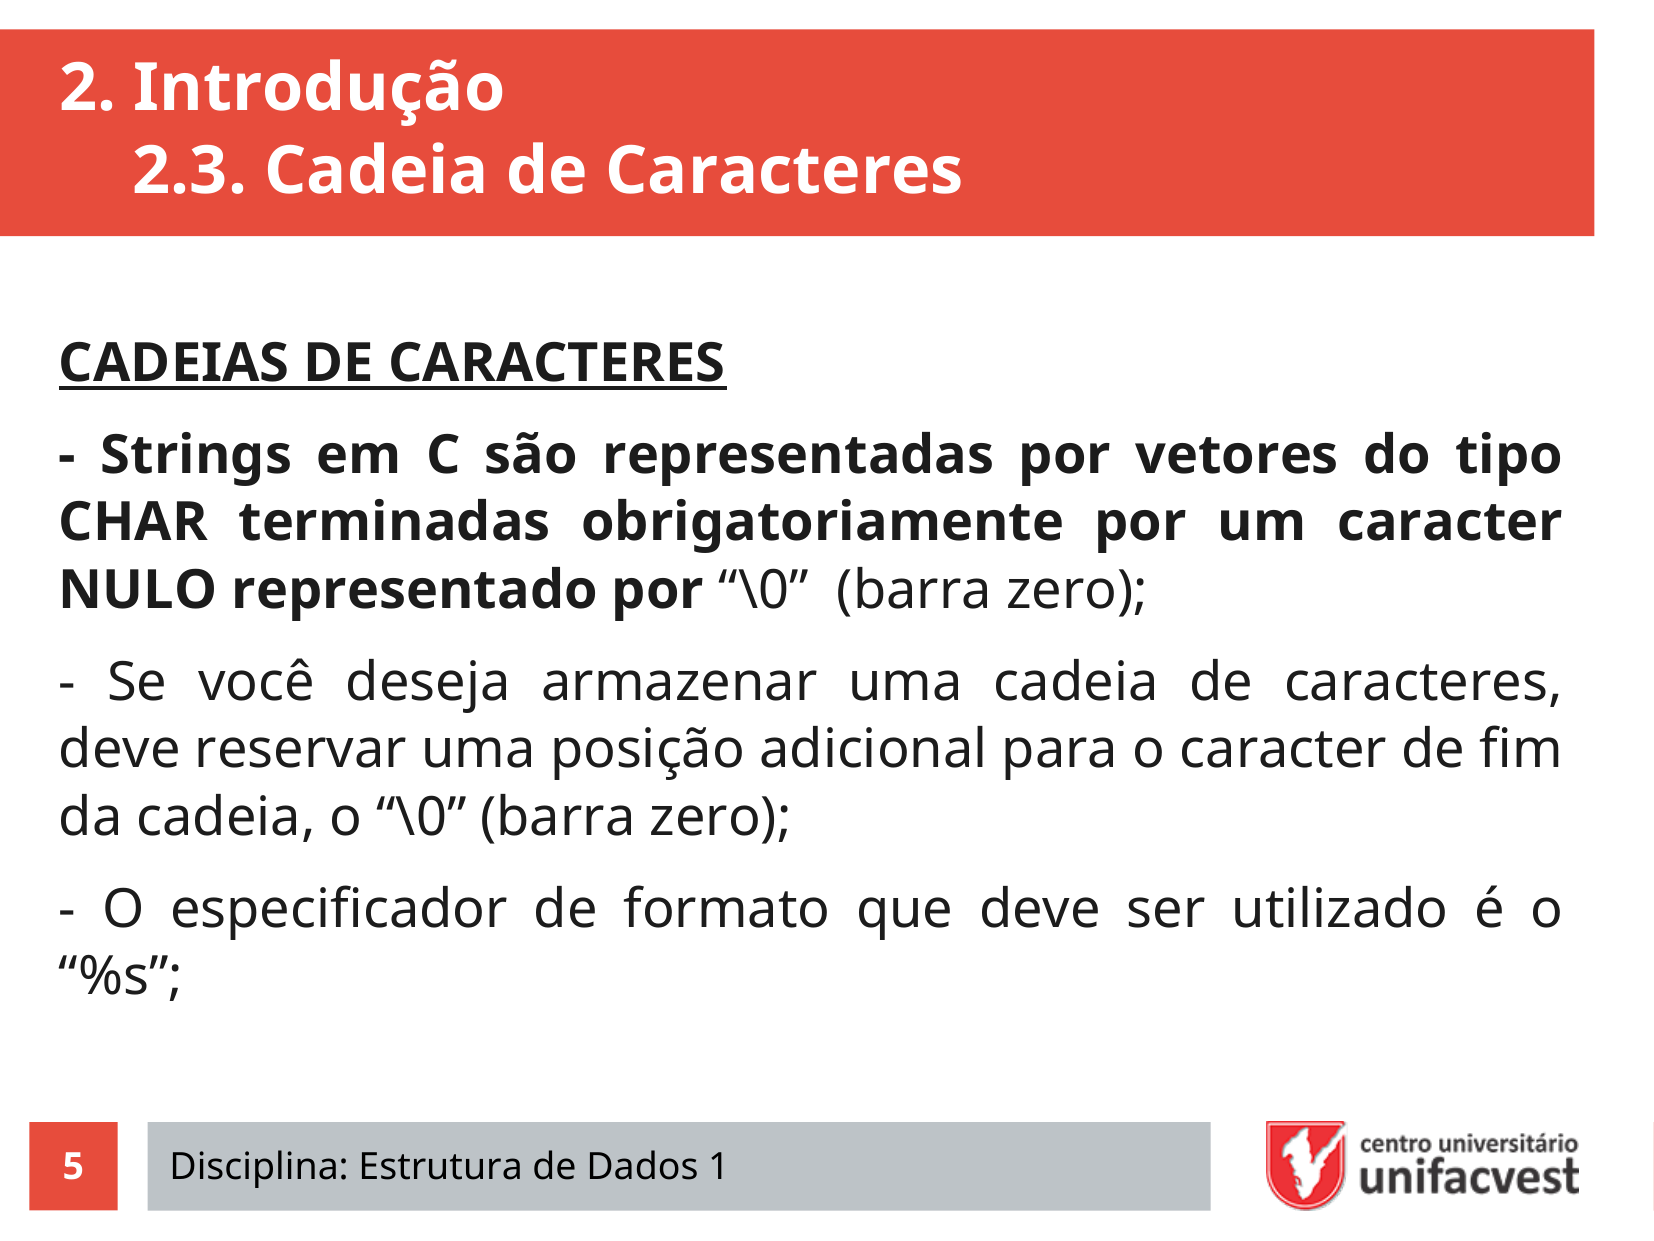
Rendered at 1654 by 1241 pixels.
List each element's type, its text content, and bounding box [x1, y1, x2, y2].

list CADEIAS DE CARACTERES - Strings em C são representadas por vetores do tipo CHAR terminadas obrigatoriamente por um caracter NULO representado por “\0” (barra zero); - Se você deseja armazenar uma cadeia de caracteres, deve reservar uma posição adicional para o caracter de fim da cadeia, o “\0” (barra zero); - O especificador de formato que deve ser utilizado é o “%s”; [59, 324, 1566, 1093]
title 2. Introdução 2.3. Cadeia de Caracteres [59, 59, 1595, 207]
picture [1266, 1121, 1579, 1211]
text_box Disciplina: Estrutura de Dados 1 [154, 1132, 1205, 1196]
text_box [1238, 1120, 1654, 1212]
